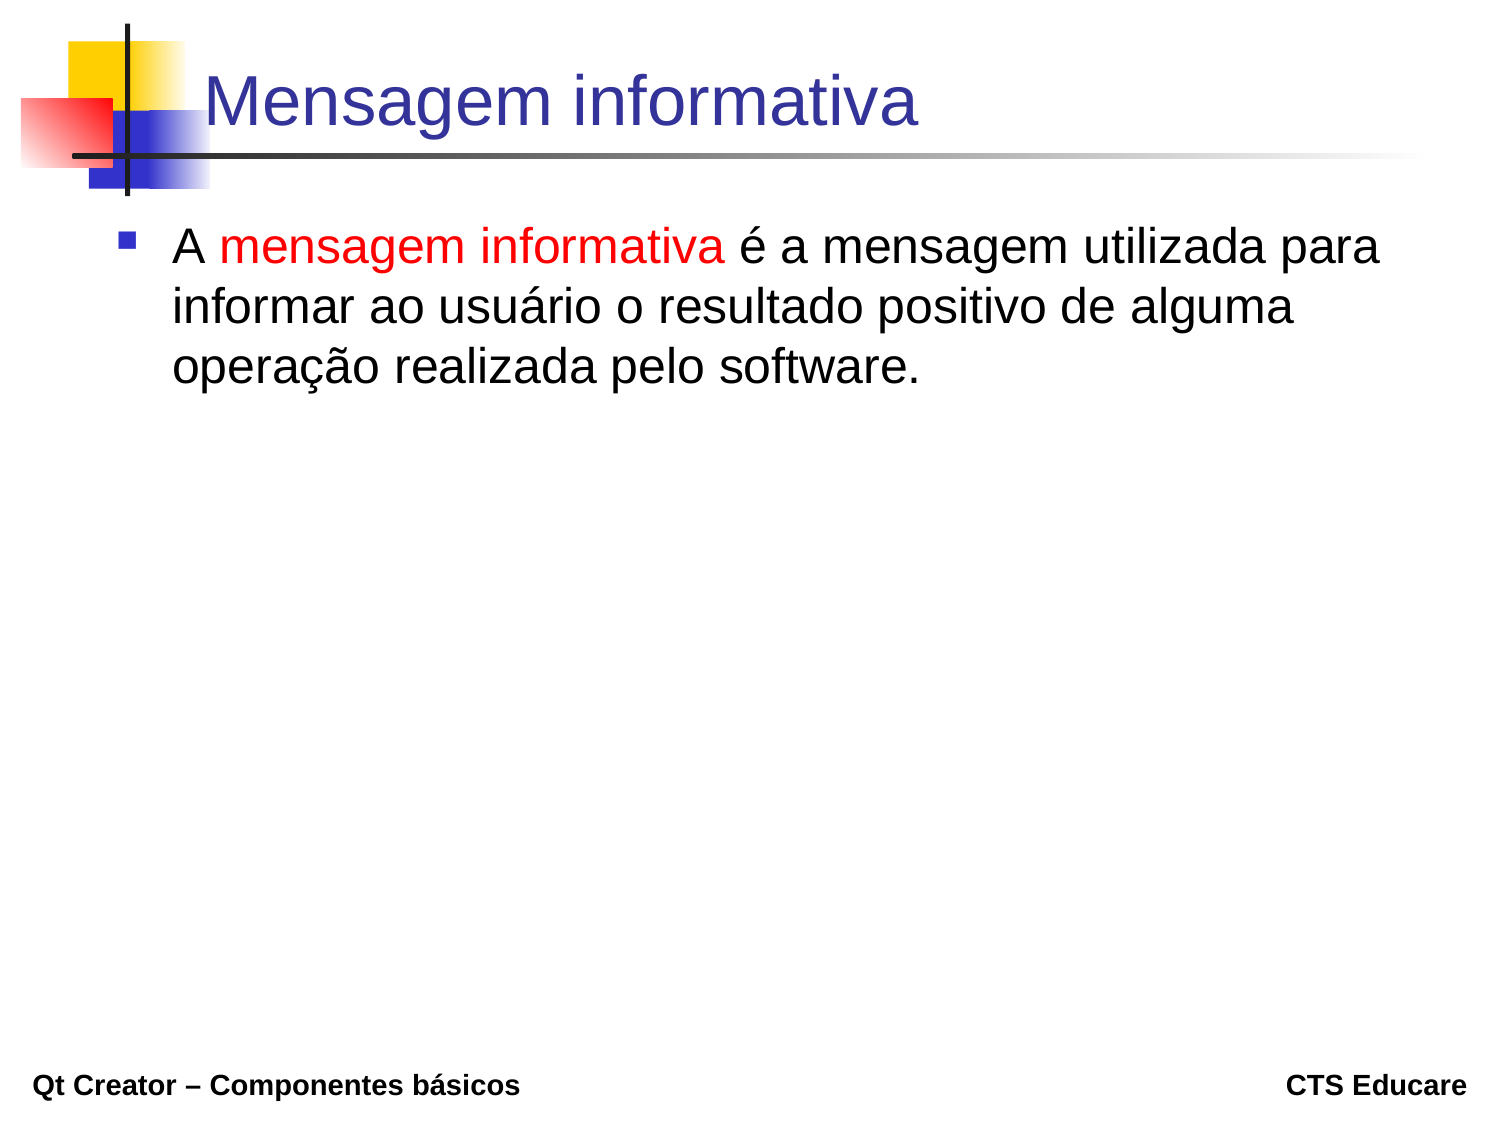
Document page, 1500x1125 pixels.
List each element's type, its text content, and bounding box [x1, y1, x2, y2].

list A mensagem informativa é a mensagem utilizada para informar ao usuário o resultado positivo de alguma operação realizada pelo software. [100, 206, 1447, 1024]
title Mensagem informativa [188, 46, 1468, 149]
